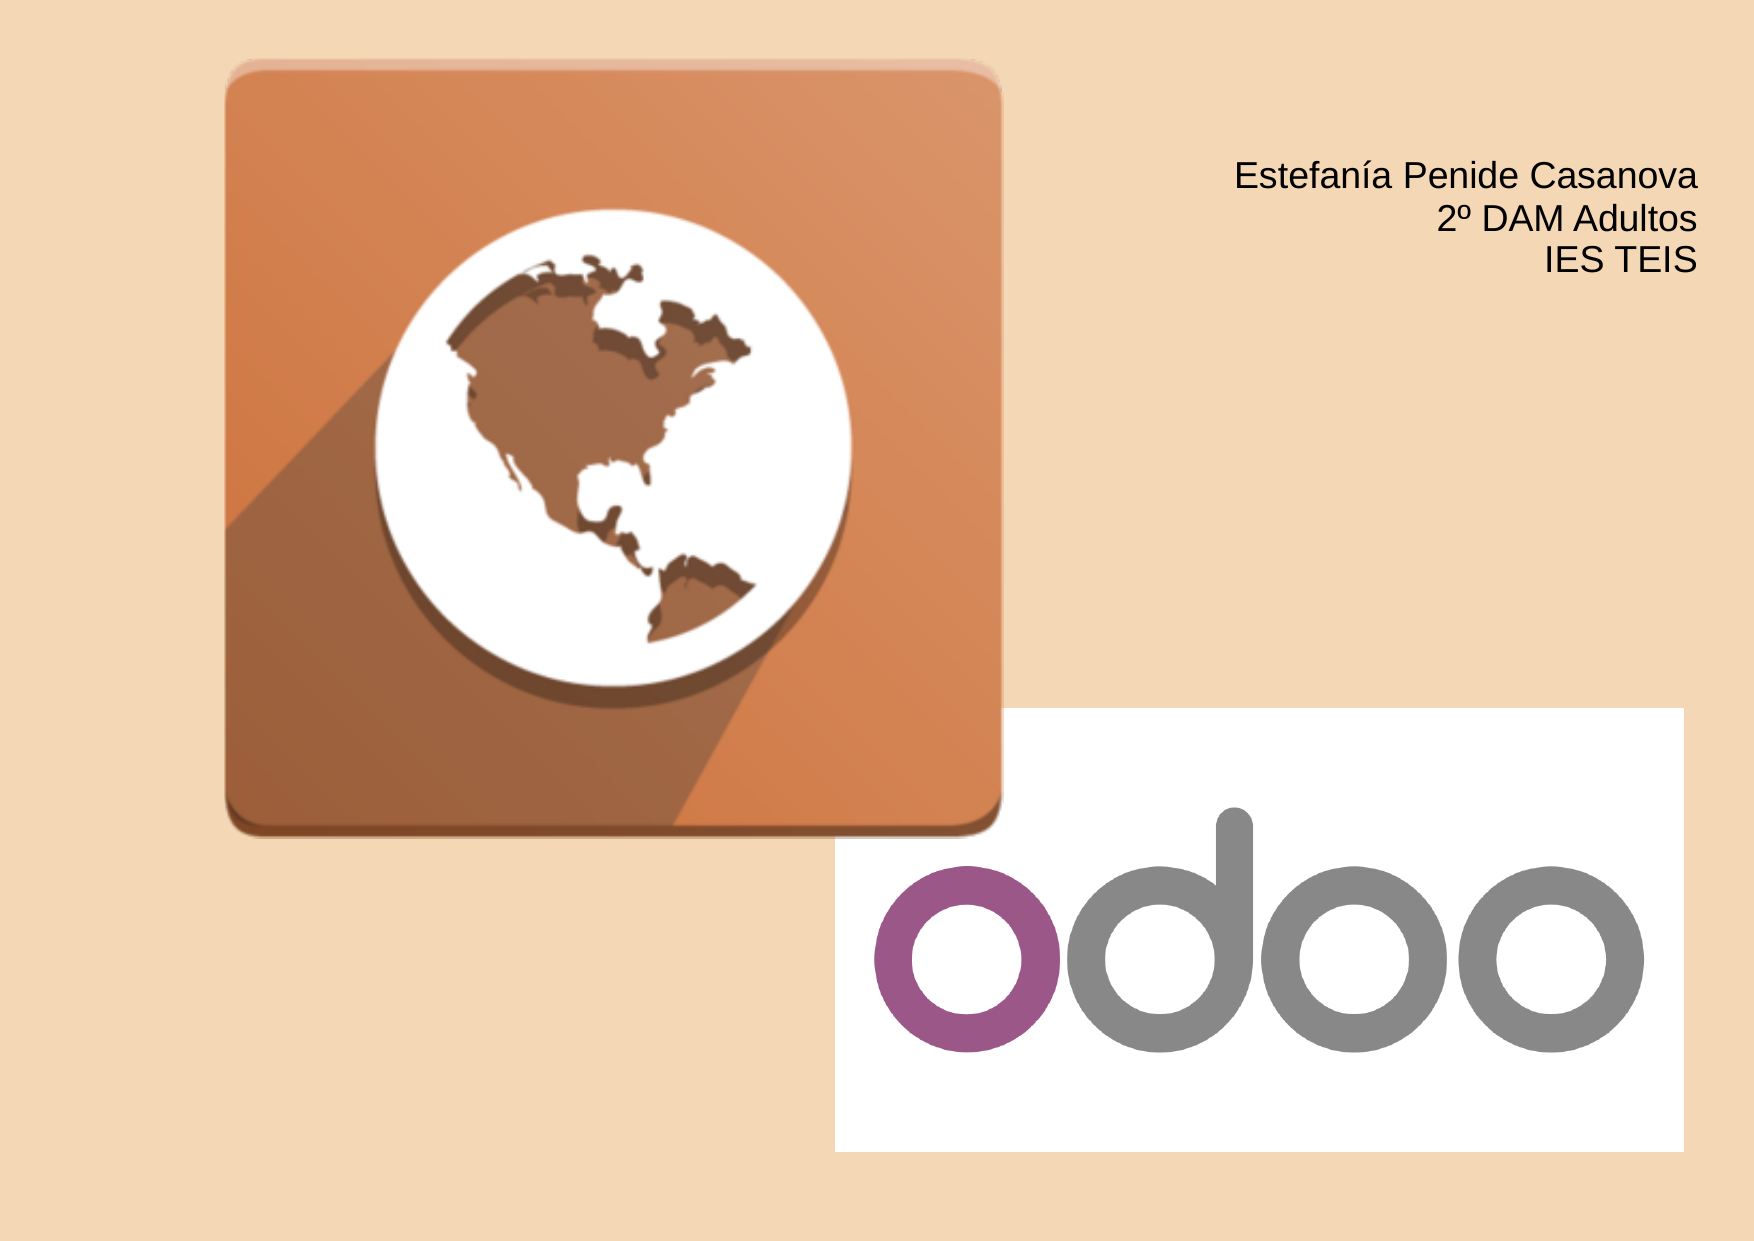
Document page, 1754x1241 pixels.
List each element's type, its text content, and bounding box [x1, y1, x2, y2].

picture [0, 0, 1754, 1241]
text_box Estefanía Penide Casanova 2º DAM Adultos IES TEIS [1181, 147, 1713, 289]
